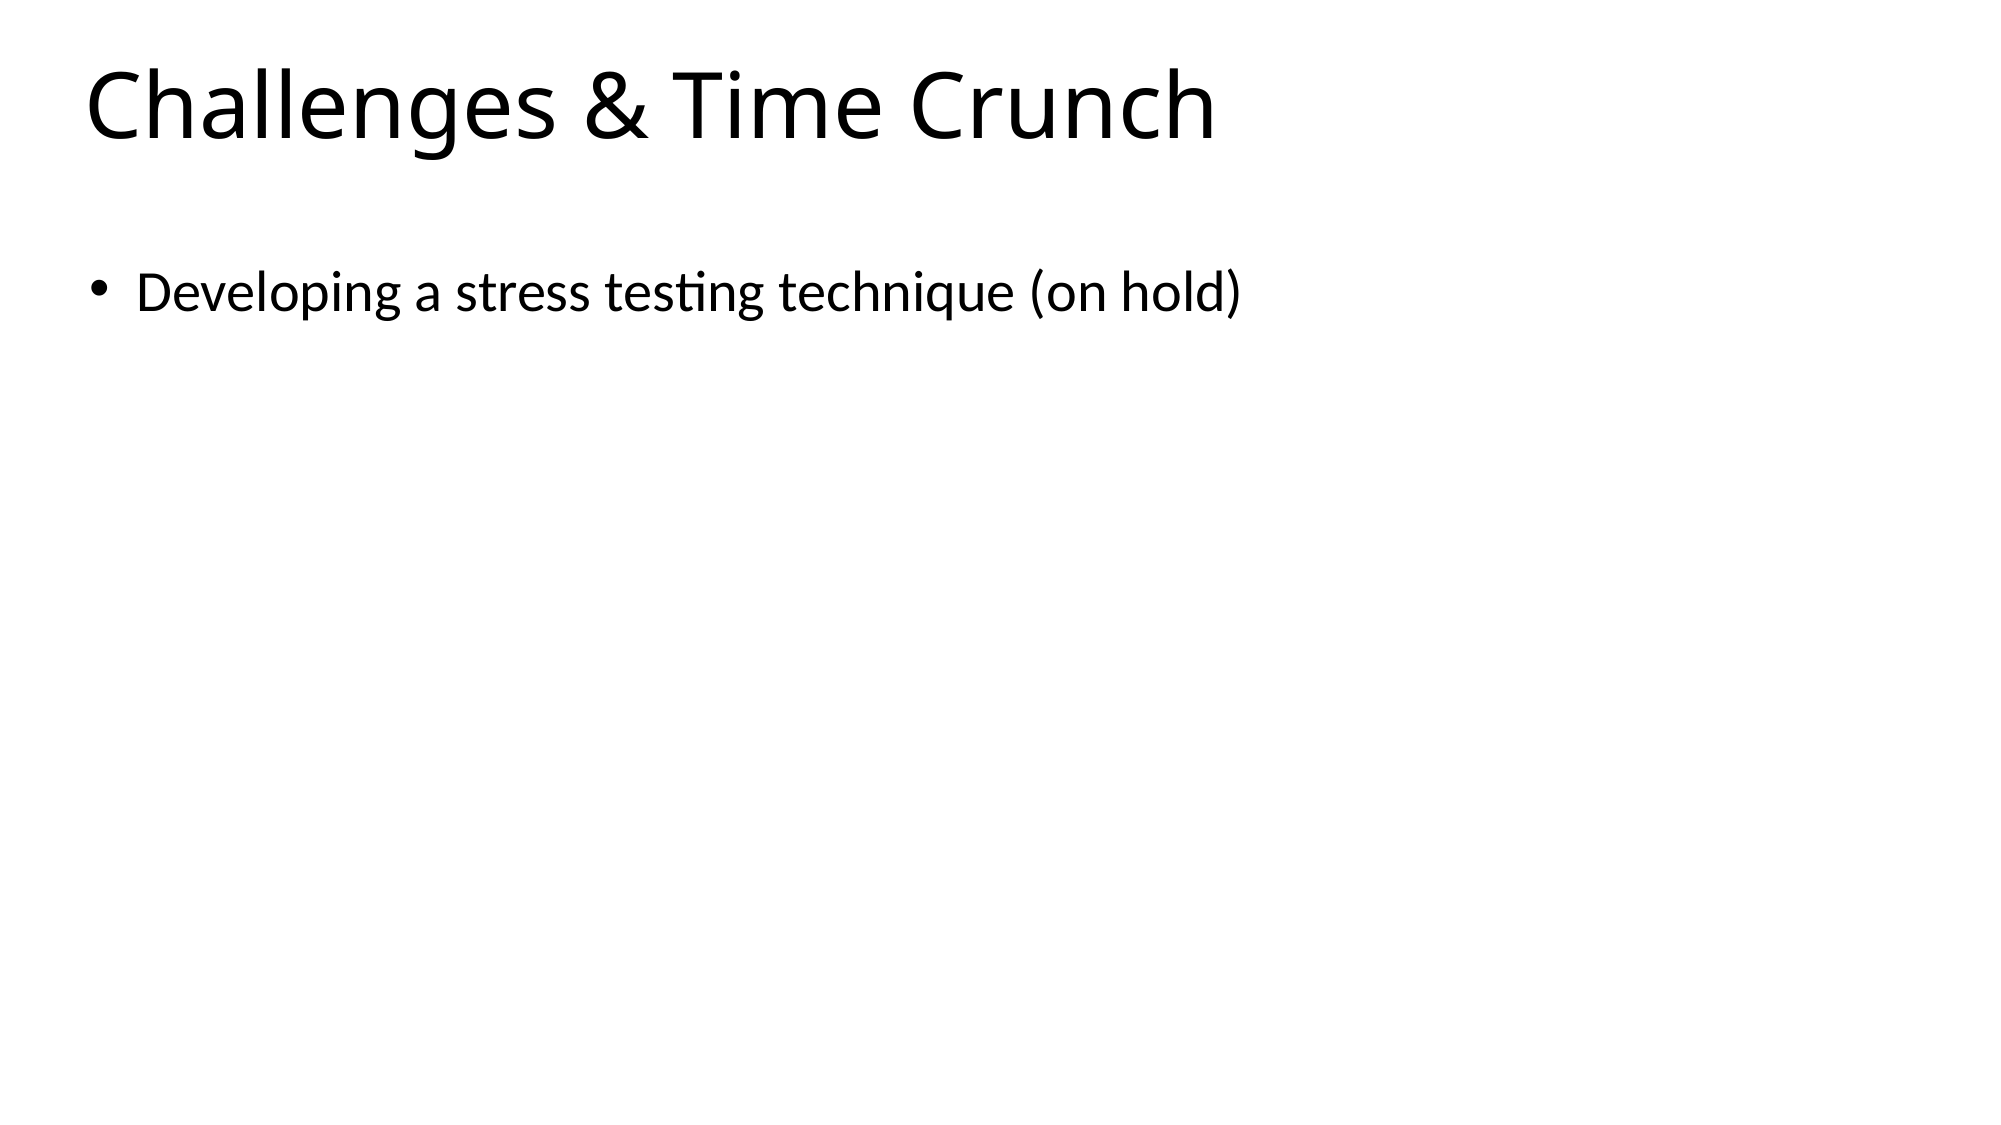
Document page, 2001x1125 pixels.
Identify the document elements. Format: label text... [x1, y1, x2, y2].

text_box Developing a stress testing technique (on hold) [74, 245, 1799, 331]
text_box Challenges & Time Crunch [84, 0, 1810, 218]
